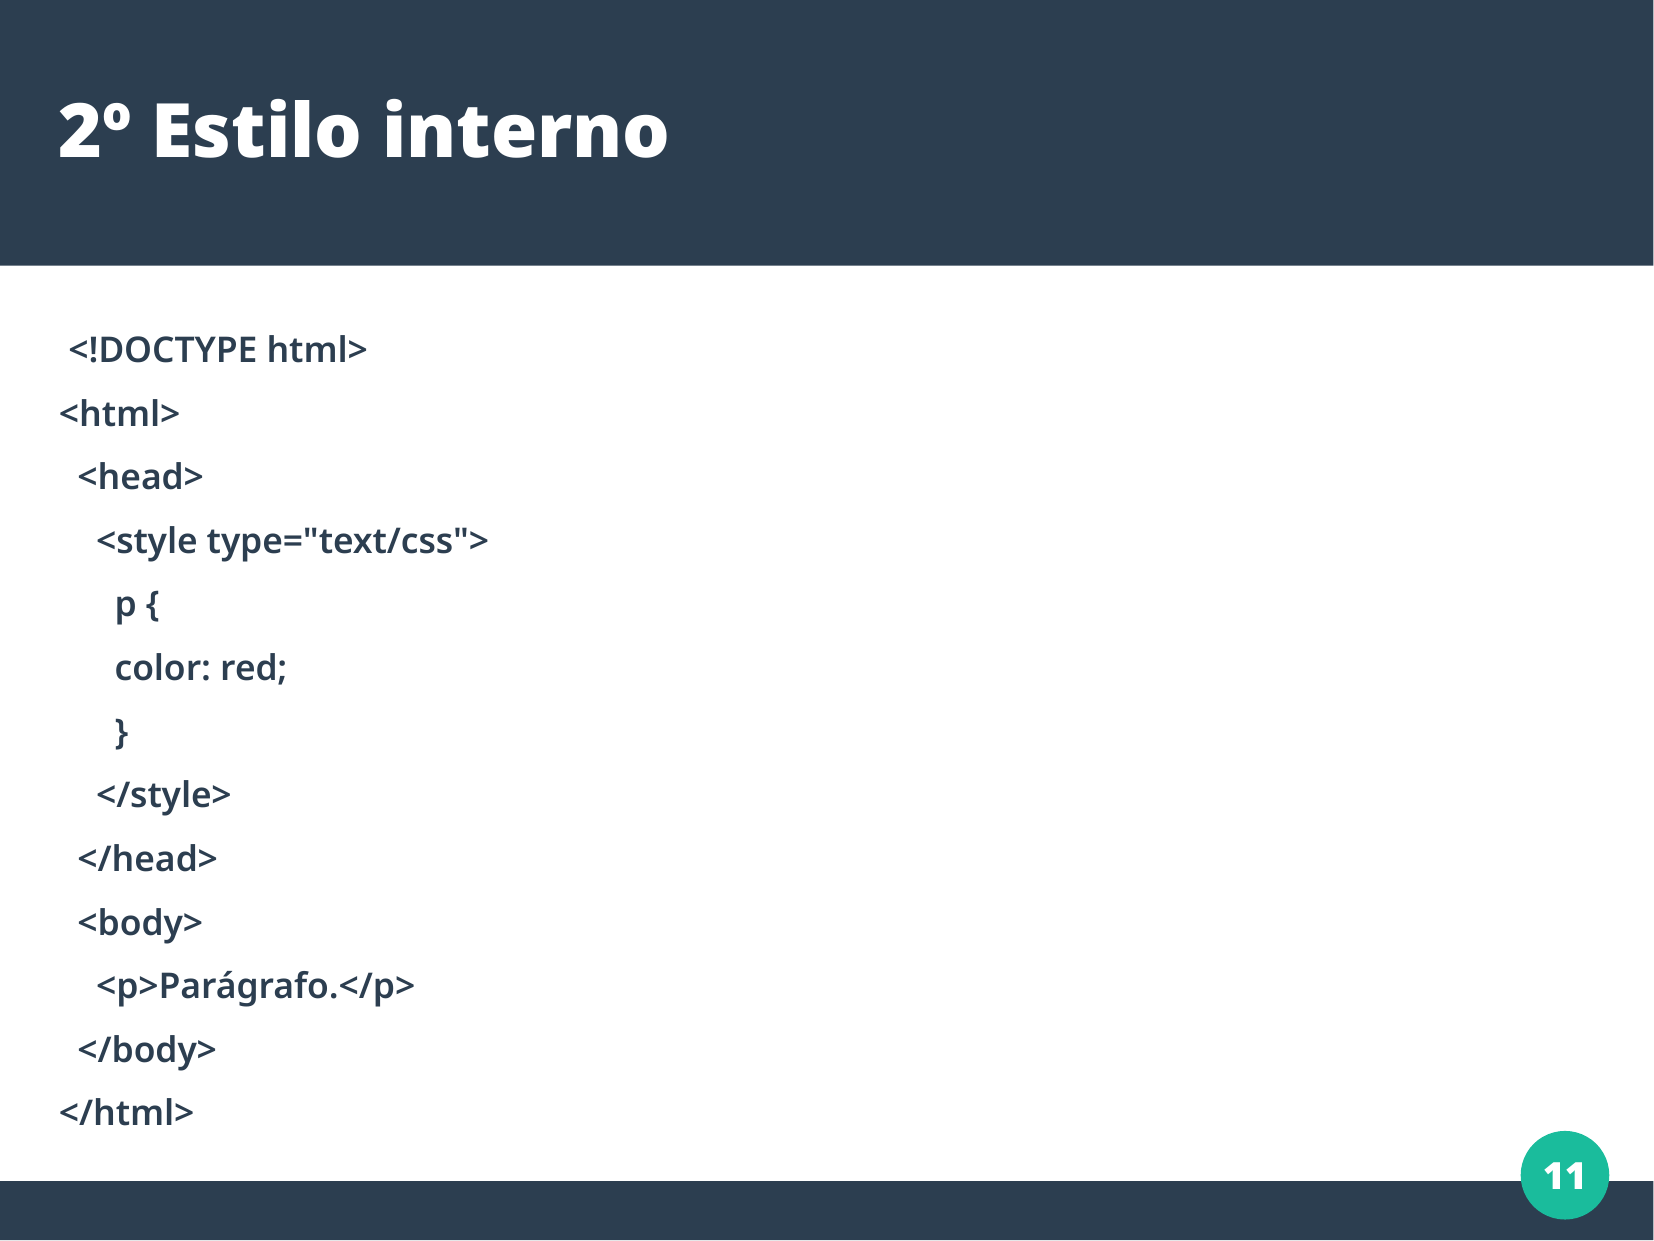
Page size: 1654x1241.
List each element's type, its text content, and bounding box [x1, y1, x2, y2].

list <!DOCTYPE html> <html> <head> <style type="text/css"> p { color: red; } </style> </head> <body> <p>Parágrafo.</p> </body> </html> [59, 324, 1595, 1152]
title 2º Estilo interno [59, 49, 1595, 207]
